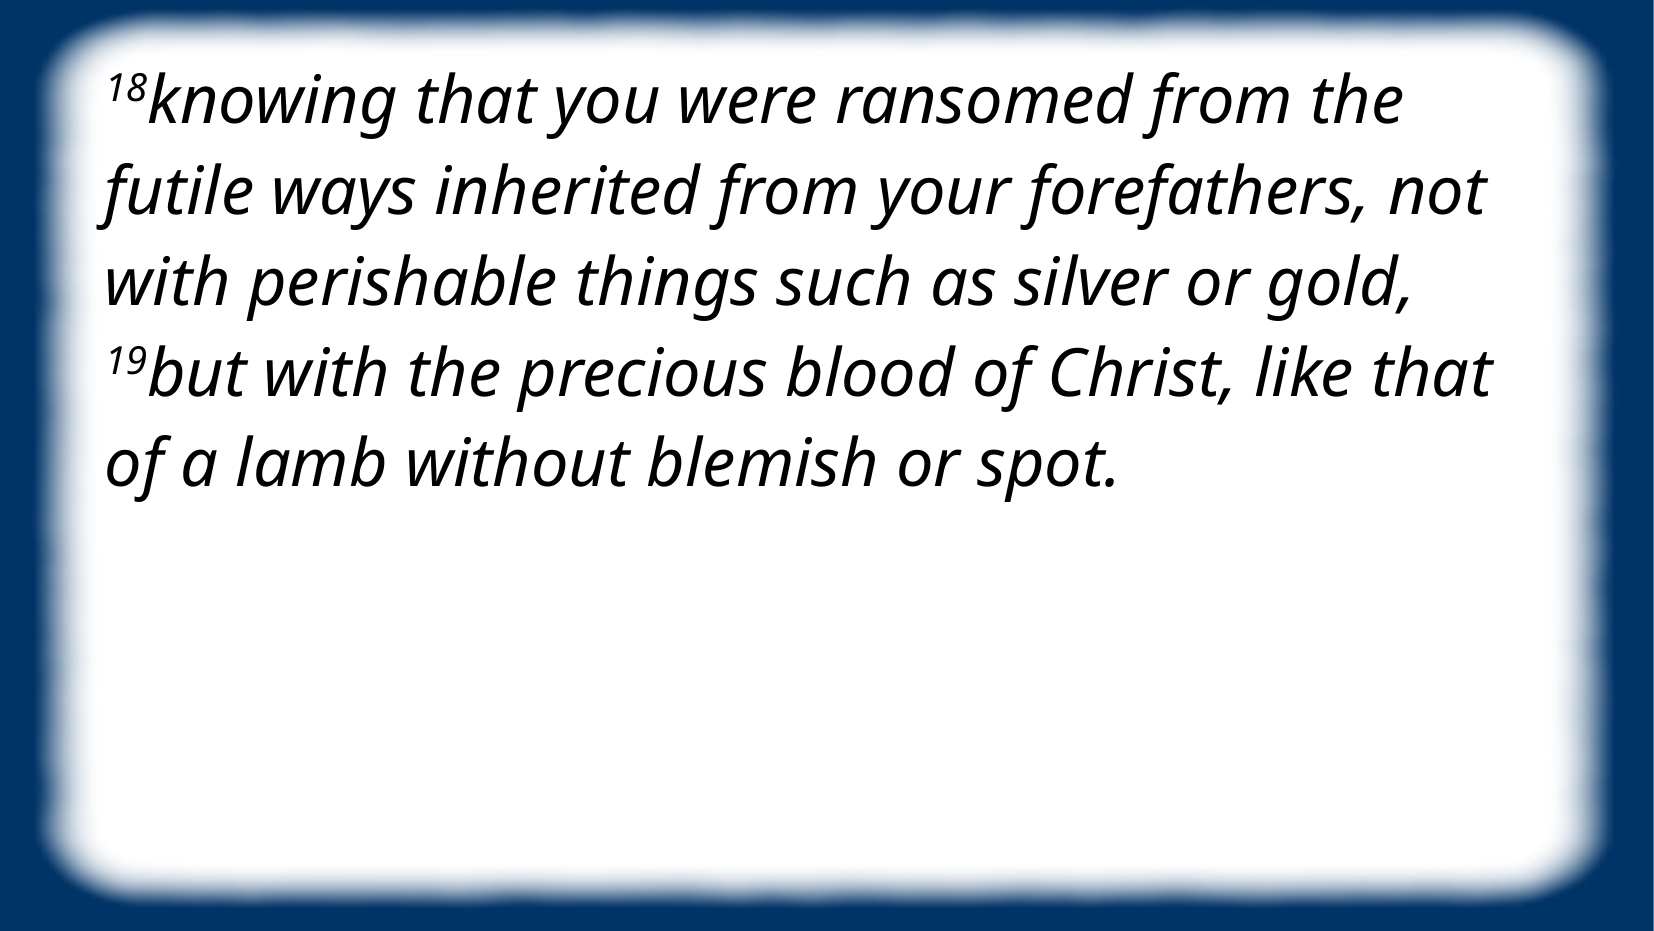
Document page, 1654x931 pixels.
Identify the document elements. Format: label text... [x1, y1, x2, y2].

picture [0, 0, 1654, 931]
text_box 18knowing that you were ransomed from the futile ways inherited from your forefathers, not with perishable things such as silver or gold, 19but with the precious blood of Christ, like that of a lamb without blemish or spot. [90, 45, 1546, 504]
